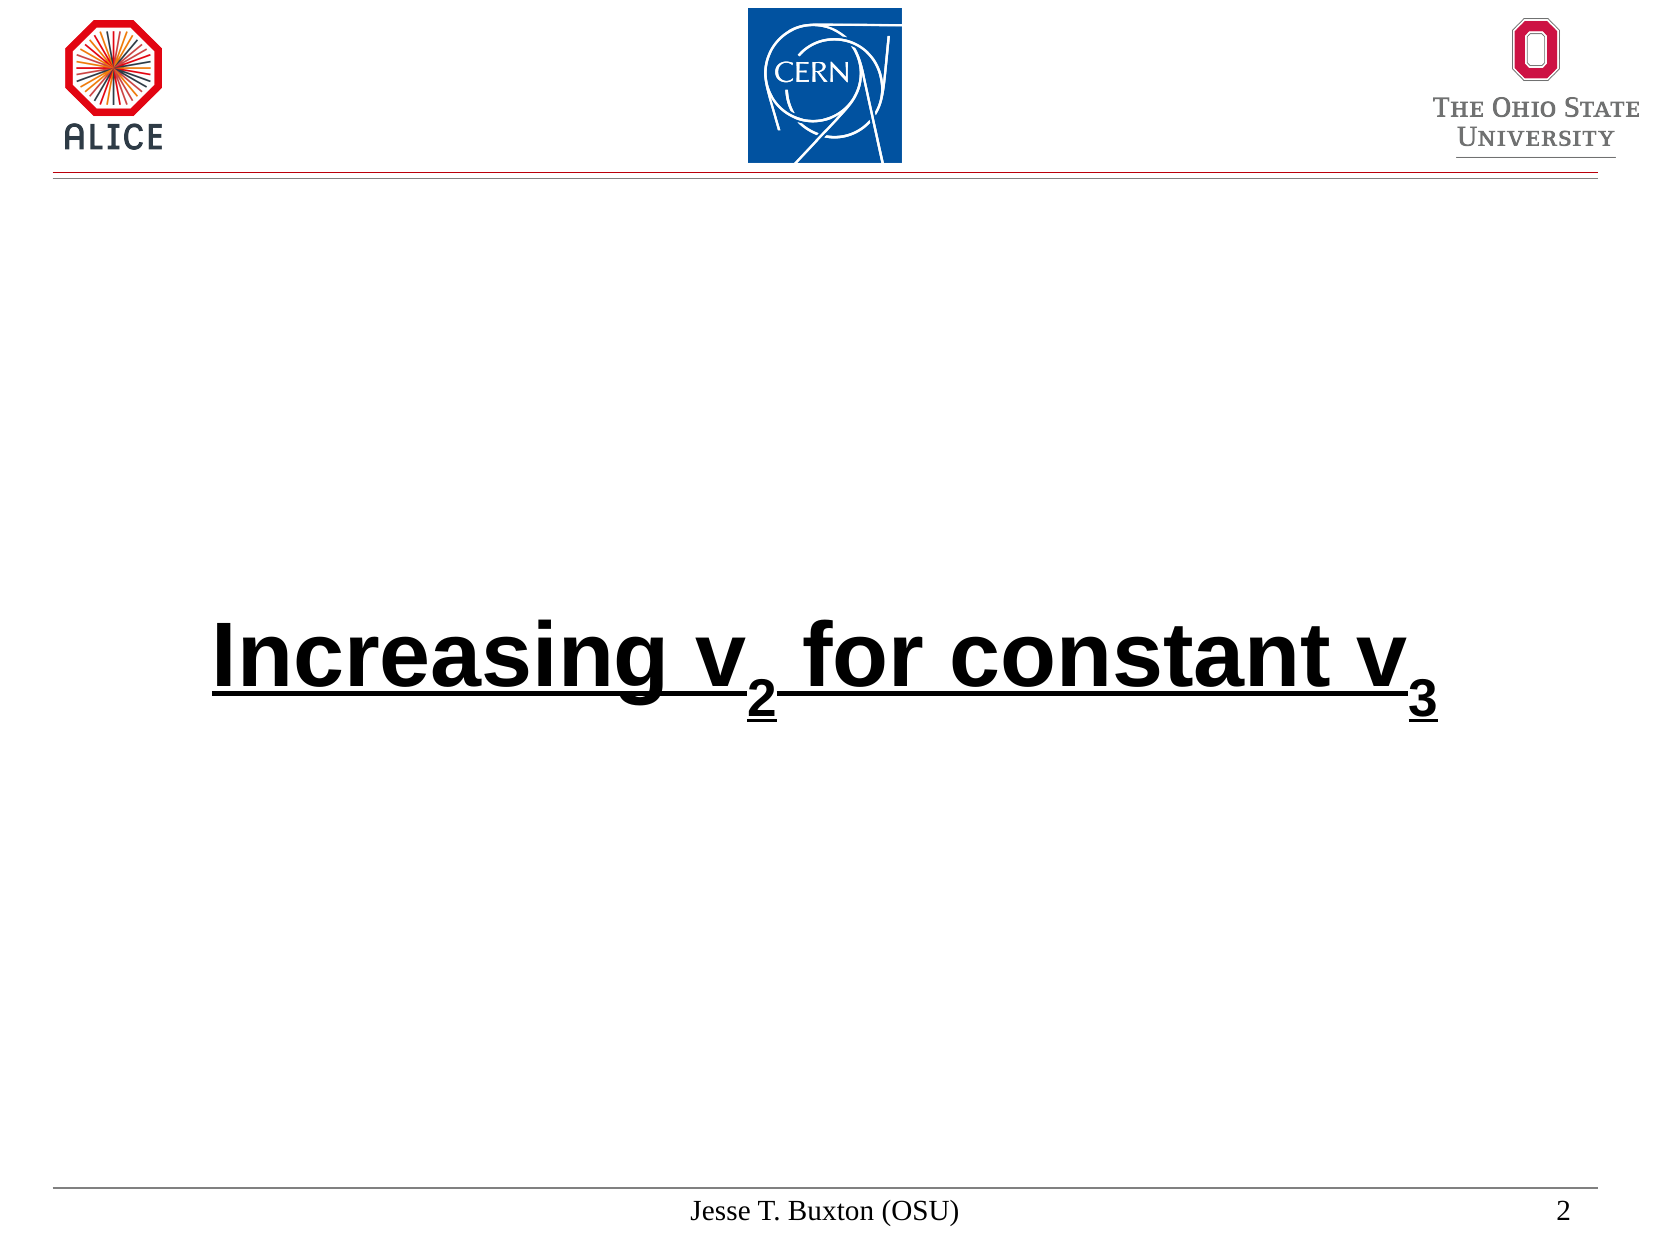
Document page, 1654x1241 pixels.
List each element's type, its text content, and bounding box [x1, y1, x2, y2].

picture [748, 8, 902, 163]
picture [1430, 5, 1642, 171]
picture [65, 20, 162, 150]
title Increasing v2 for constant v3 [137, 580, 1513, 751]
